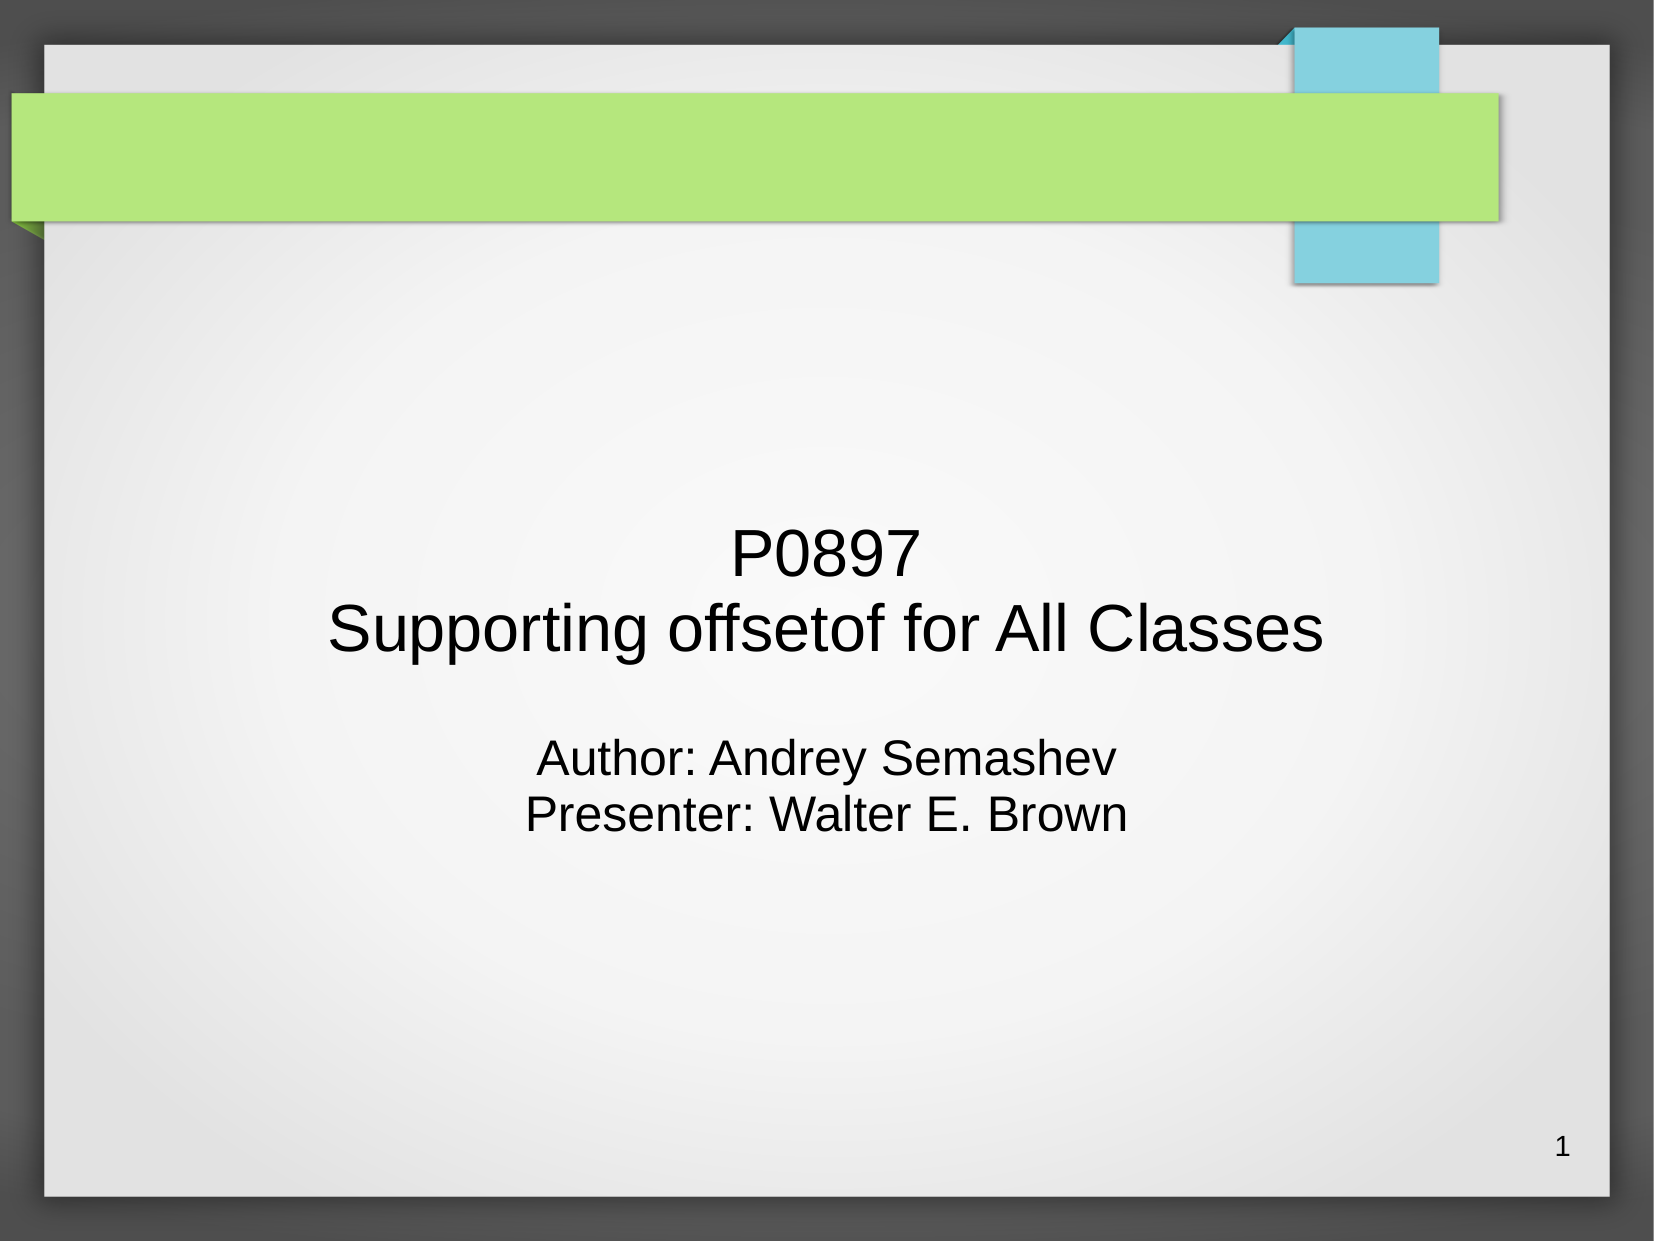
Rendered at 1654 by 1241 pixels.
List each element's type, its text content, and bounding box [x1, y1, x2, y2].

picture [0, 0, 1654, 1241]
text_box P0897 Supporting offsetof for All Classes Author: Andrey Semashev Presenter: Walter E. Brown [129, 307, 1524, 1052]
